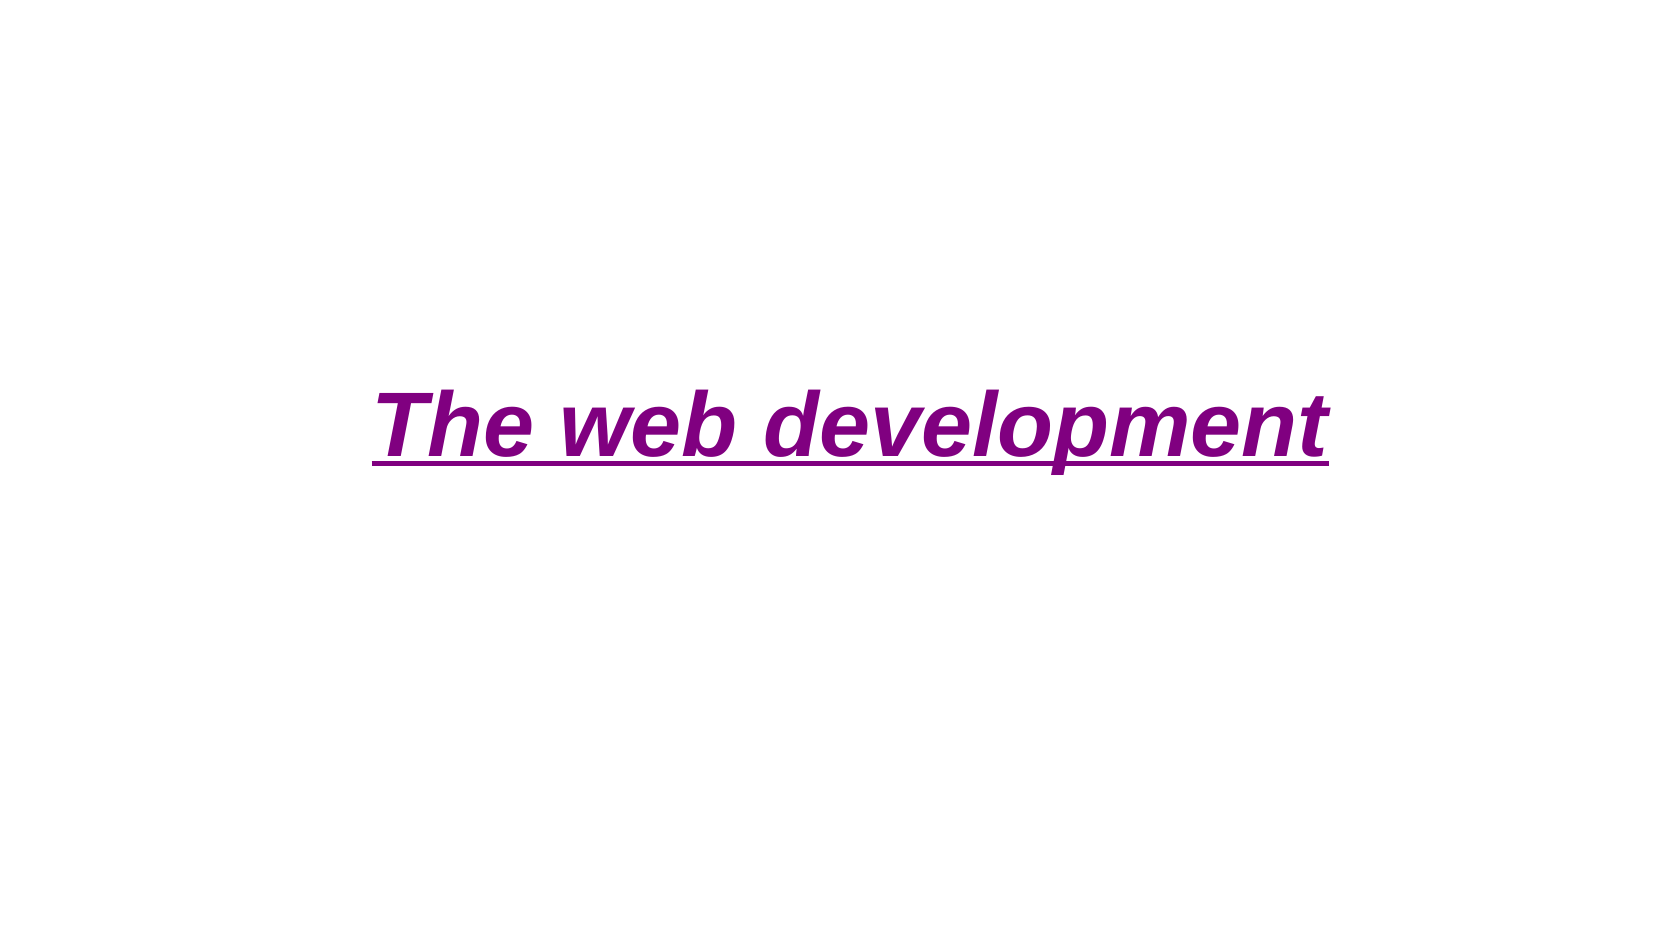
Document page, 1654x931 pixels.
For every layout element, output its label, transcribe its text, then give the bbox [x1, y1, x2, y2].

title The web development [106, 346, 1595, 502]
